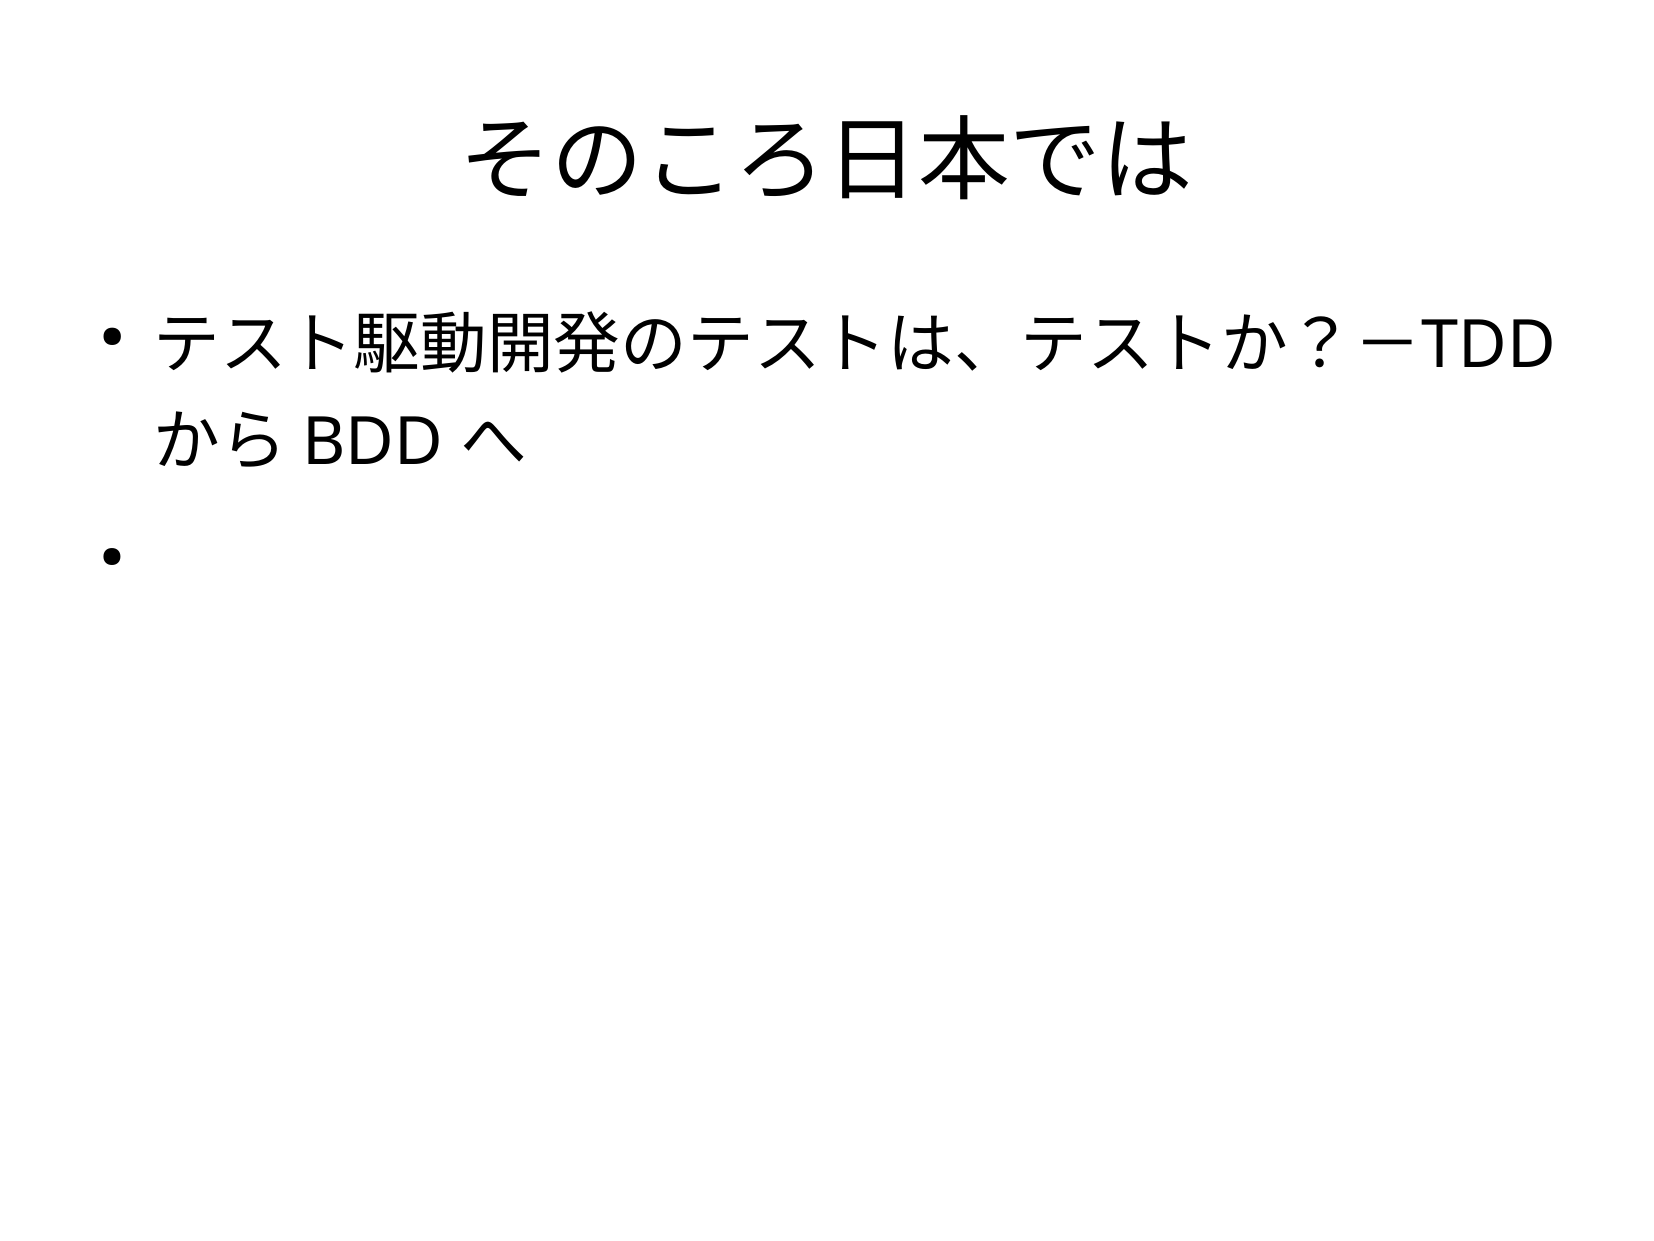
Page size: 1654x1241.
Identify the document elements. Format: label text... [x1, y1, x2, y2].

title そのころ日本では [82, 49, 1571, 257]
list テスト駆動開発のテストは、テストか？－TDD から BDD へ [82, 290, 1571, 1109]
